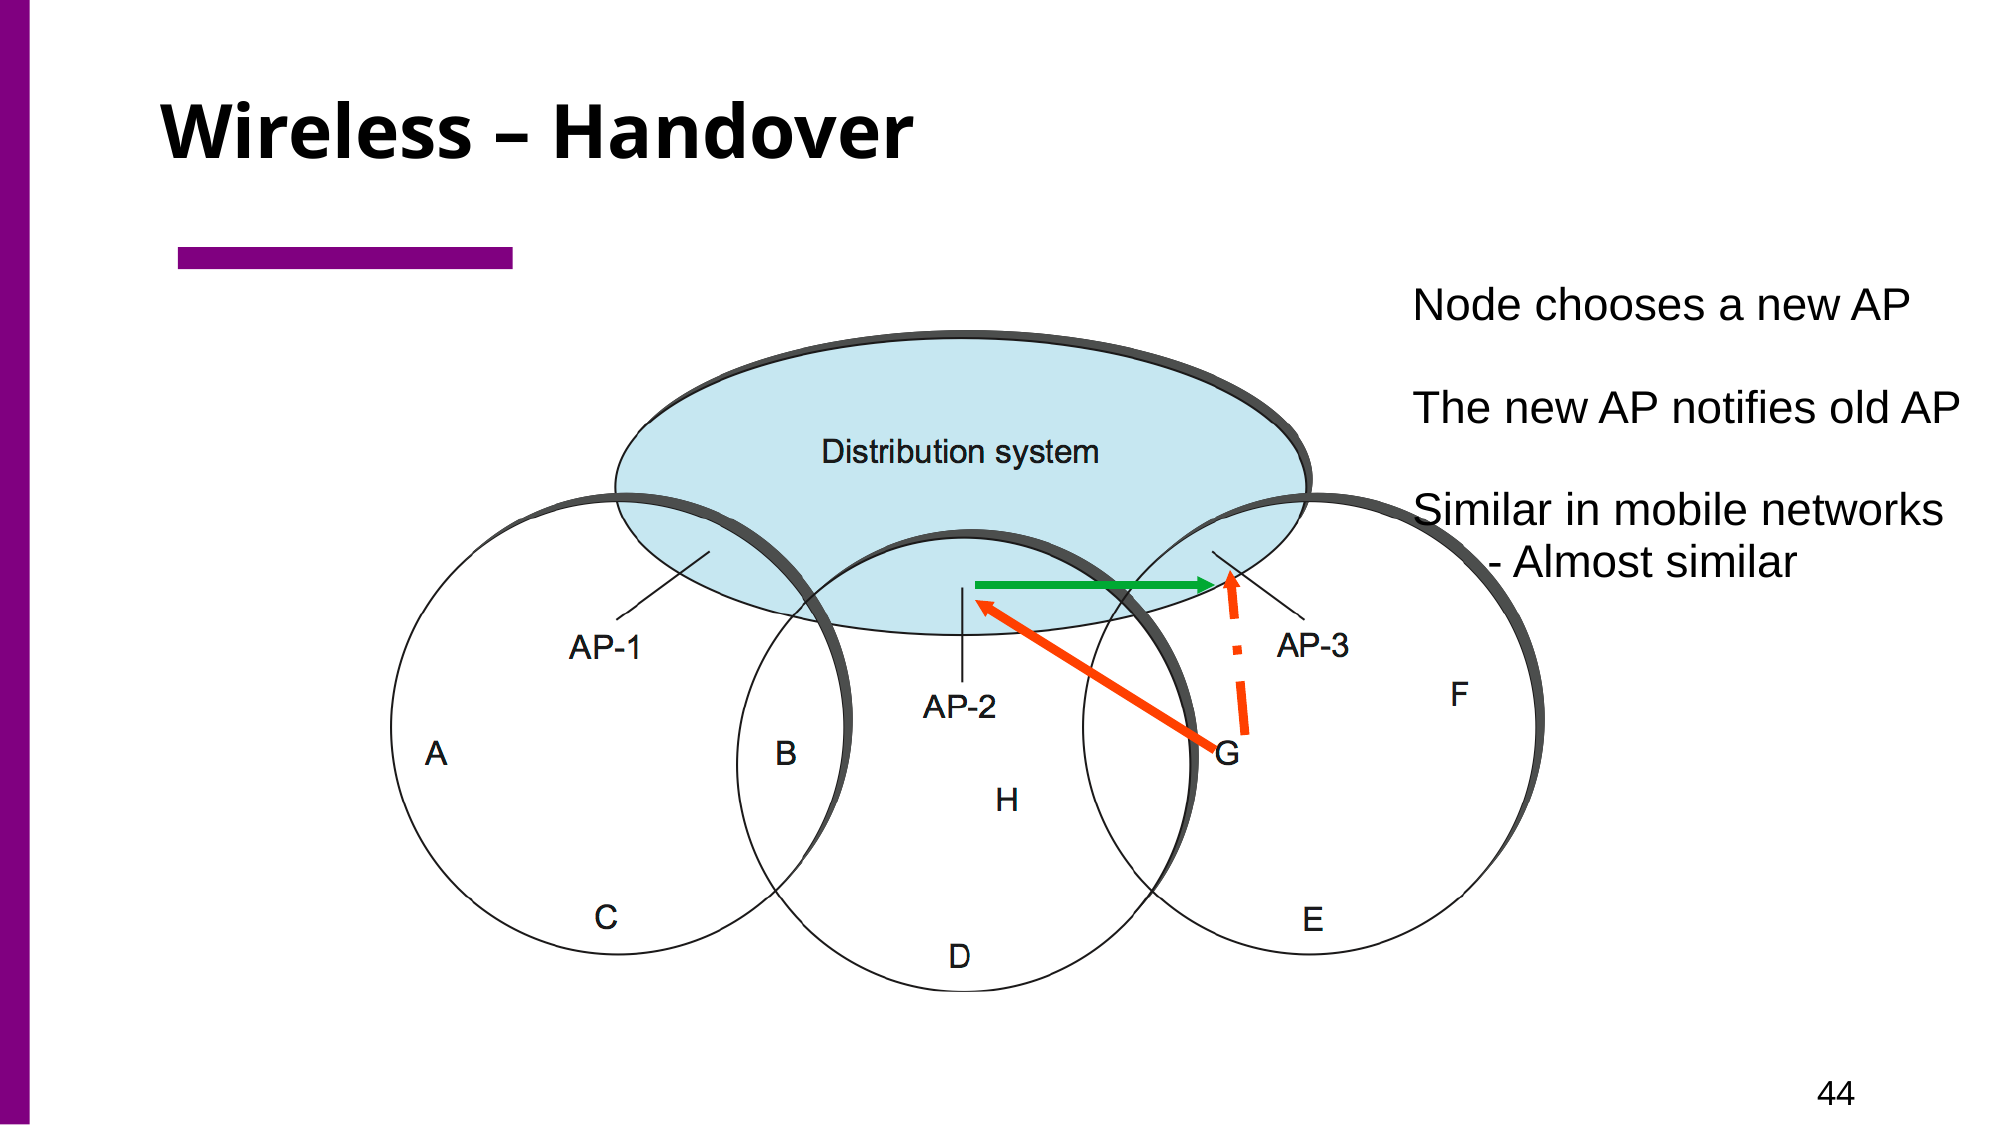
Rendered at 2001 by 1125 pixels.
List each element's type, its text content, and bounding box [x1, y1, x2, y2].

text_box Node chooses a new AP The new AP notifies old AP Similar in mobile networks - Almost similar [1397, 271, 1978, 800]
title Wireless – Handover [110, 34, 1941, 223]
picture [390, 329, 1546, 992]
